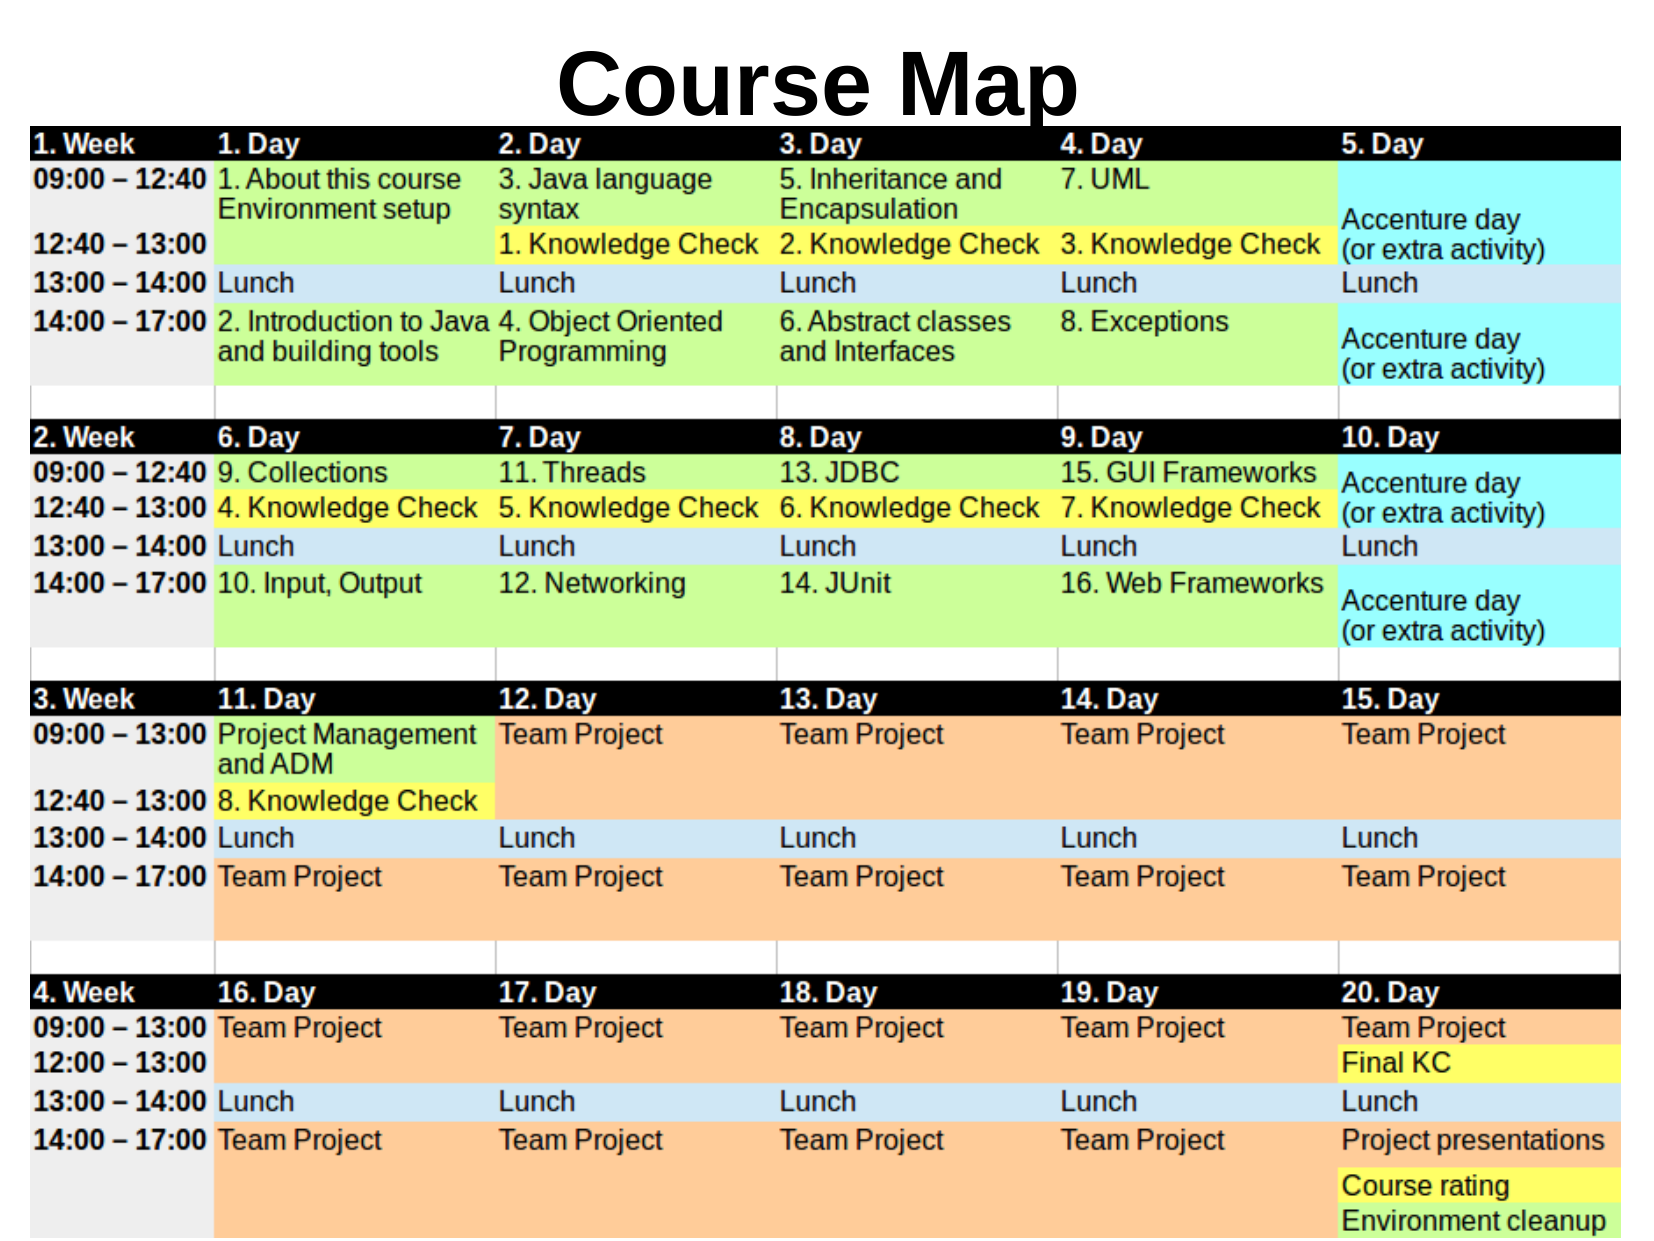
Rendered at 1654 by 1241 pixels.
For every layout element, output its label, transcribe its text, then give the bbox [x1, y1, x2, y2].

title Course Map [75, 32, 1564, 126]
picture [30, 126, 1621, 1238]
